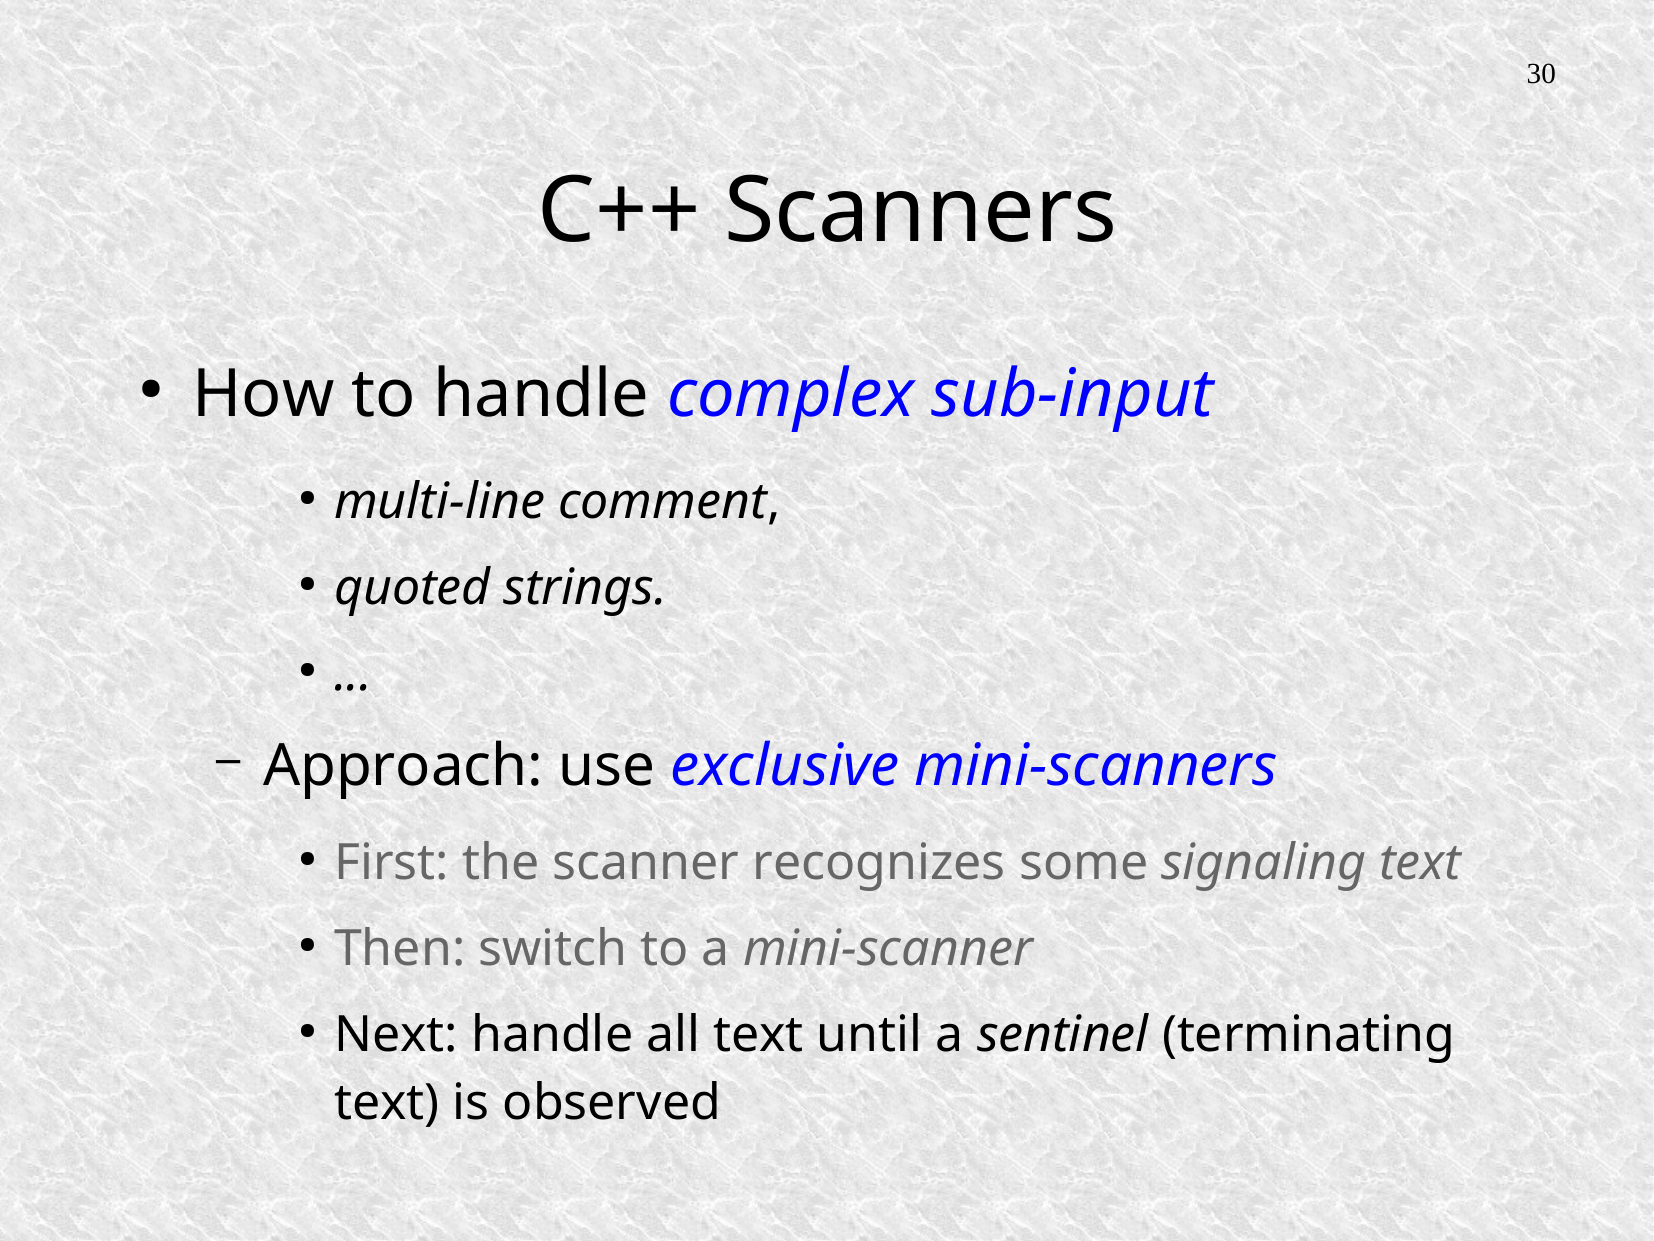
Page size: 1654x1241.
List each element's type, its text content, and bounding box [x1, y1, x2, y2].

picture [0, 0, 1654, 1241]
title C++ Scanners [121, 102, 1534, 311]
list How to handle complex sub-input multi-line comment, quoted strings. ... Approach: use exclusive mini-scanners First: the scanner recognizes some signaling text Then: switch to a mini-scanner Next: handle all text until a sentinel (terminating text) is observed [121, 344, 1534, 1127]
